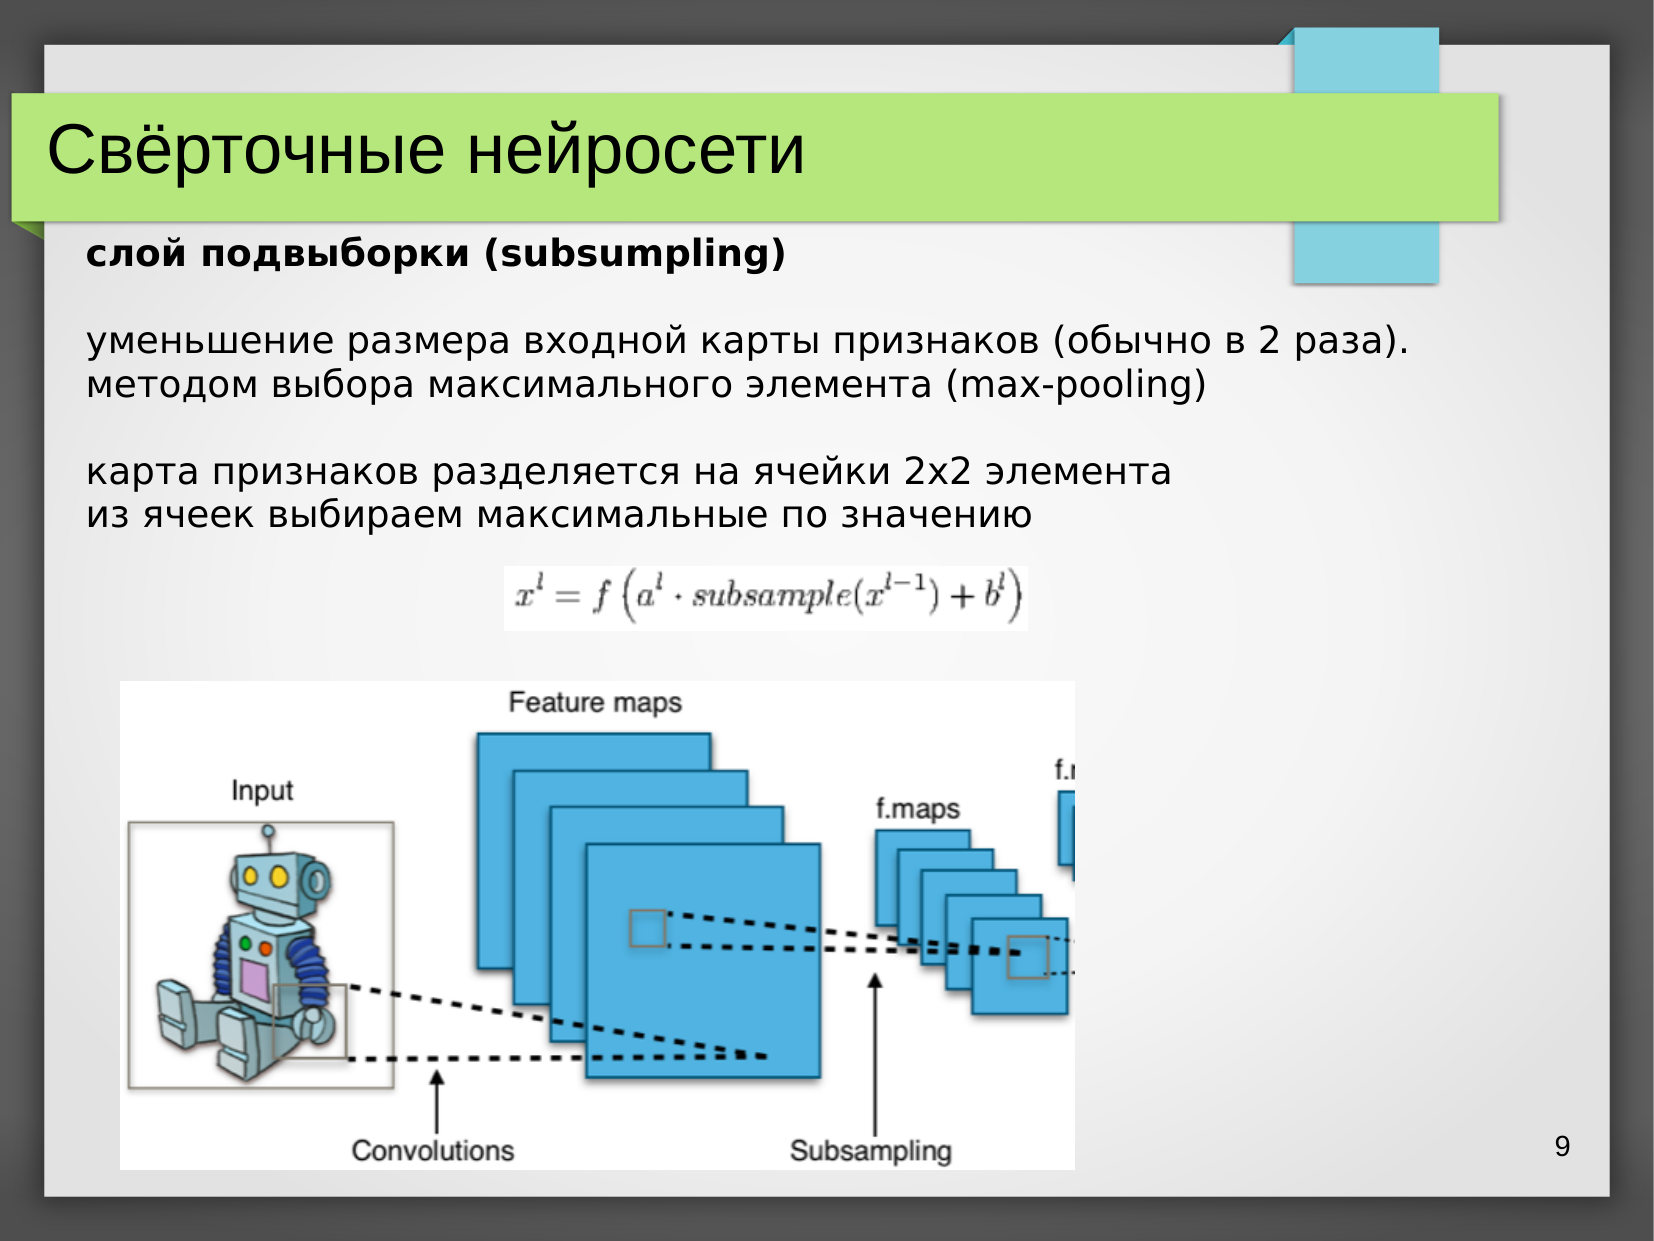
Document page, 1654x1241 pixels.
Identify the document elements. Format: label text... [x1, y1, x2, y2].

picture [0, 0, 1654, 1241]
title Свёрточные нейросети [46, 109, 1499, 190]
text_box слой подвыборки (subsumpling) уменьшение размера входной карты признаков (обычно в 2 раза). методом выбора максимального элемента (max-pooling) карта признаков разделяется на ячейки 2х2 элемента из ячеек выбираем максимальные по значению [70, 224, 1483, 556]
